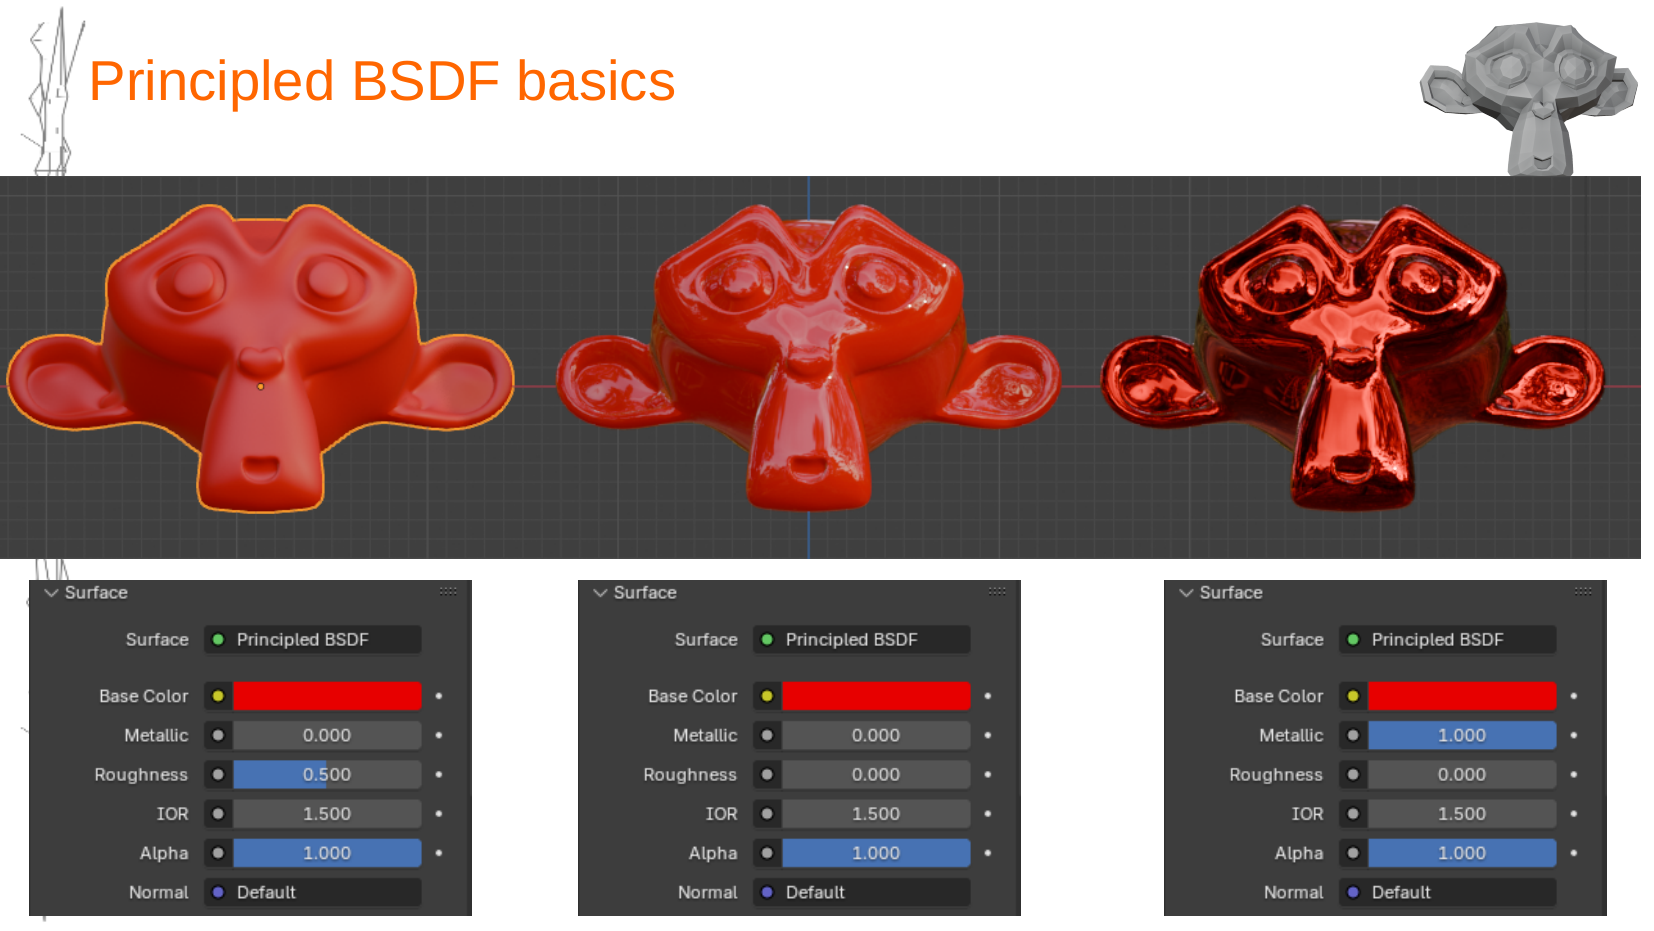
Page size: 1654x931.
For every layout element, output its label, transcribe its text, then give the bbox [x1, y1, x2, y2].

title Principled BSDF basics [88, 29, 1447, 133]
picture [1164, 580, 1607, 916]
picture [578, 580, 1021, 916]
picture [0, 11, 1645, 559]
picture [29, 580, 472, 916]
